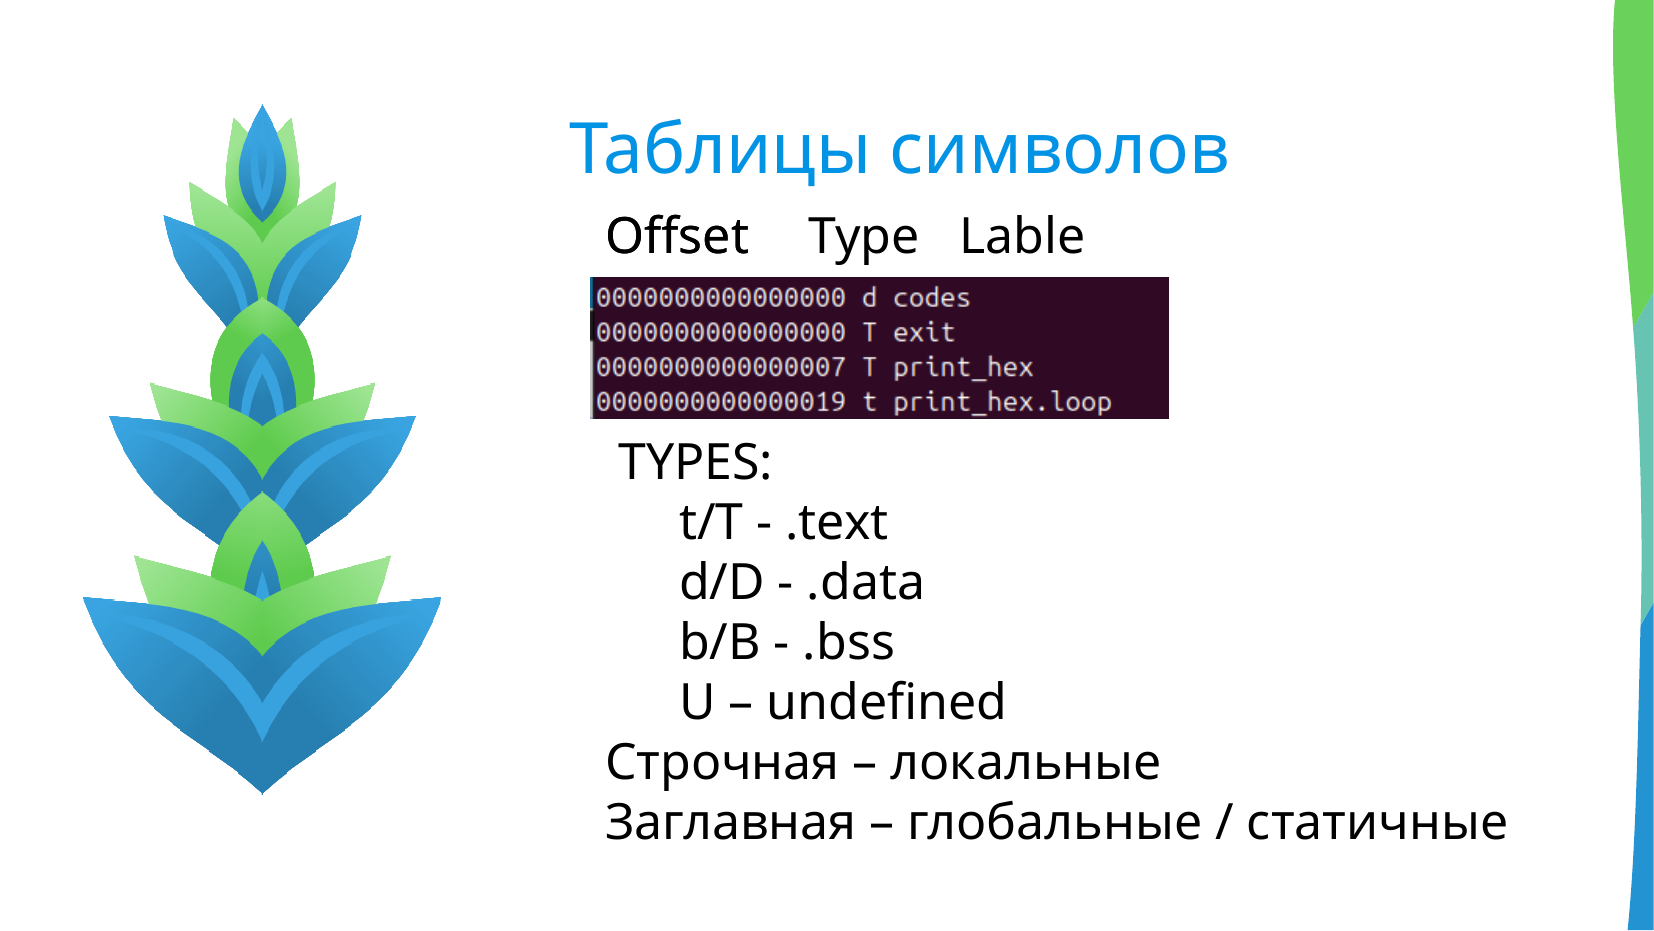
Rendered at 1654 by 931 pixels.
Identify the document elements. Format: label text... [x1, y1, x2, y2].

text_box TYPES: t/T - .text d/D - .data b/B - .bss U – undefined Строчная – локальные Заглавная – глобальные / статичные [590, 422, 1625, 918]
text_box Type [793, 195, 944, 271]
picture [83, 104, 441, 796]
text_box Offset [590, 195, 772, 271]
text_box Таблицы символов [555, 95, 1654, 196]
picture [590, 277, 1169, 419]
text_box Lable [944, 195, 1126, 271]
